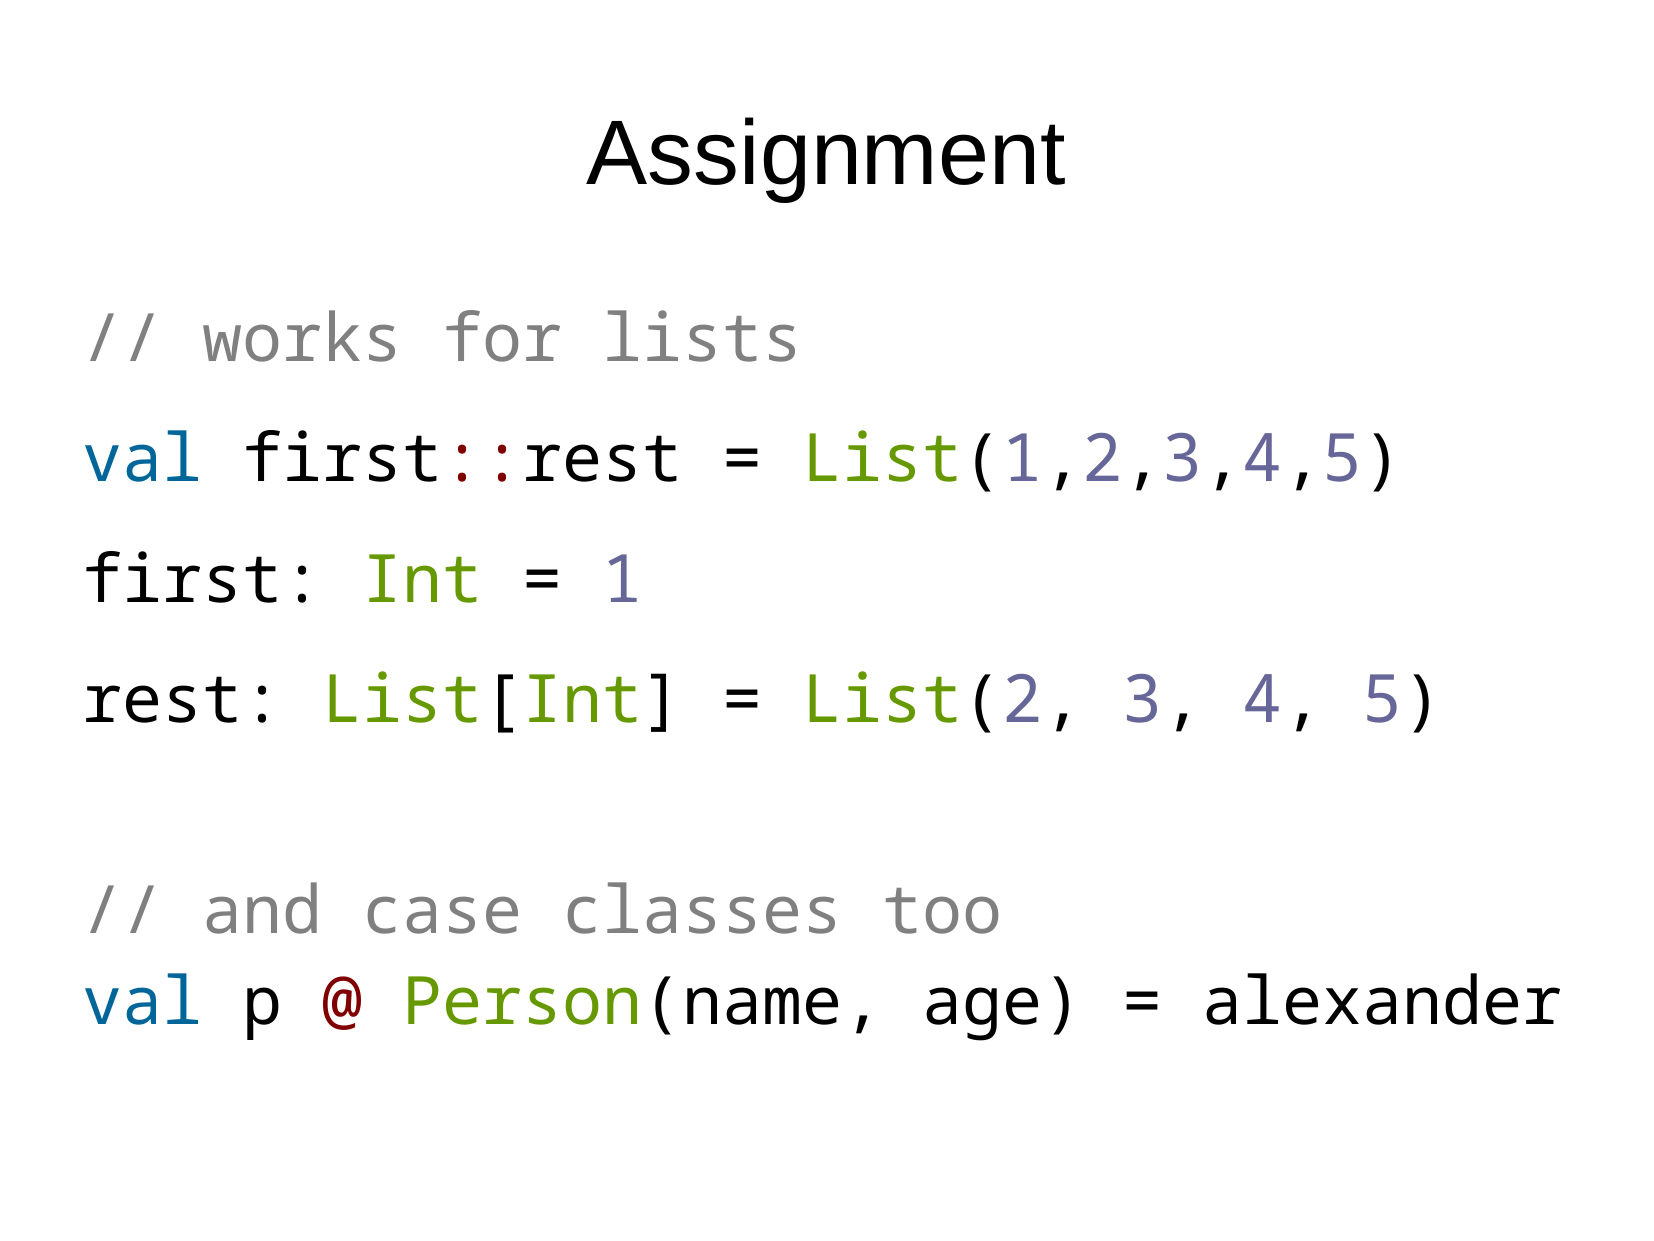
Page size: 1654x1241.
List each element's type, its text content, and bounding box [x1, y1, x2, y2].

list // works for lists val first::rest = List(1,2,3,4,5) first: Int = 1 rest: List[Int] = List(2, 3, 4, 5) // and case classes too val p @ Person(name, age) = alexander [82, 290, 1571, 1156]
title Assignment [82, 49, 1571, 257]
